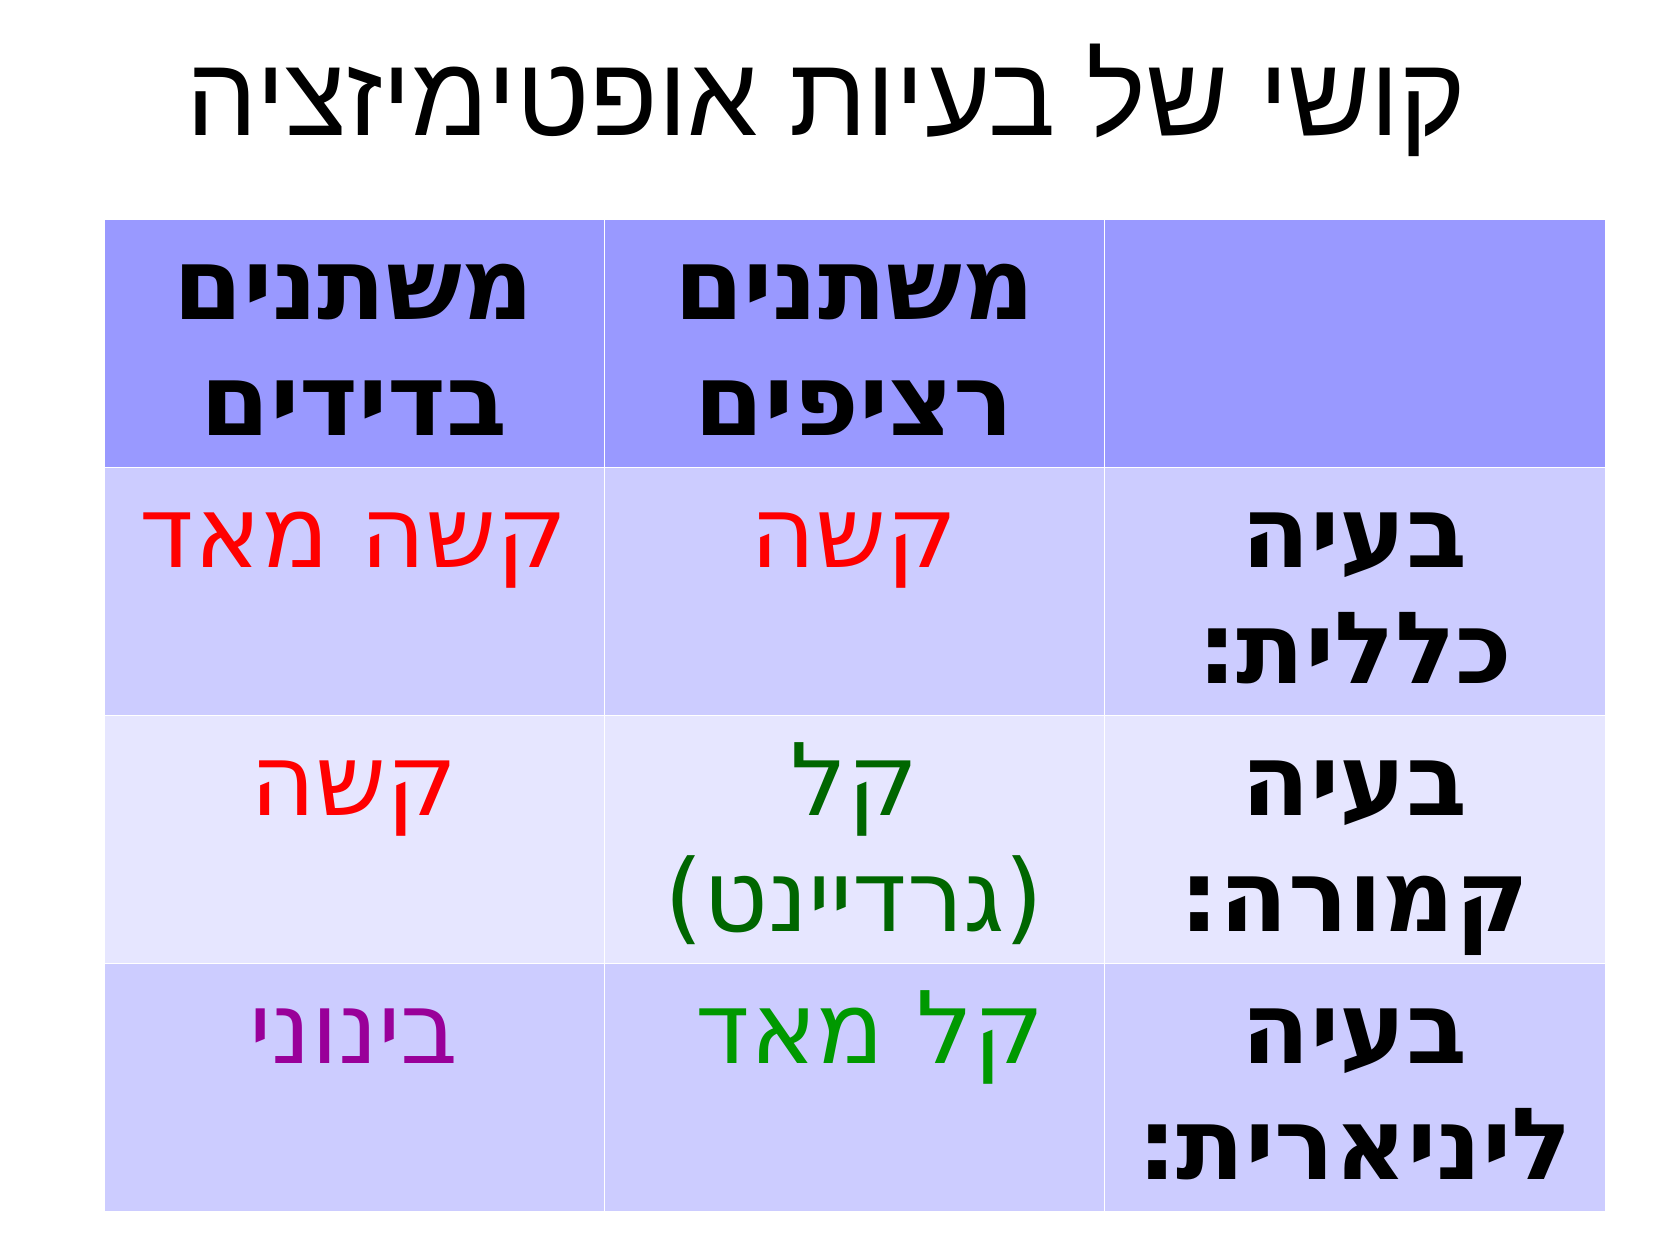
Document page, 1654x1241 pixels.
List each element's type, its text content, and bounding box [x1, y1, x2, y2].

table_cell בעיה ליניארית: [1105, 964, 1605, 1211]
table_header משתנים רציפים [605, 220, 1104, 467]
table_cell קל (גרדיינט) [605, 716, 1104, 963]
table_cell קל מאד [605, 964, 1104, 1211]
table_cell בינוני [105, 964, 604, 1211]
table_cell קשה [105, 716, 604, 963]
table_cell בעיה קמורה: [1105, 716, 1605, 963]
table_cell קשה מאד [105, 468, 604, 715]
table_cell בעיה כללית: [1105, 468, 1605, 715]
table_cell קשה [605, 468, 1104, 715]
title קושי של בעיות אופטימיזציה [0, 28, 1654, 166]
table_header משתנים בדידים [105, 220, 604, 467]
table_header [1105, 220, 1605, 467]
